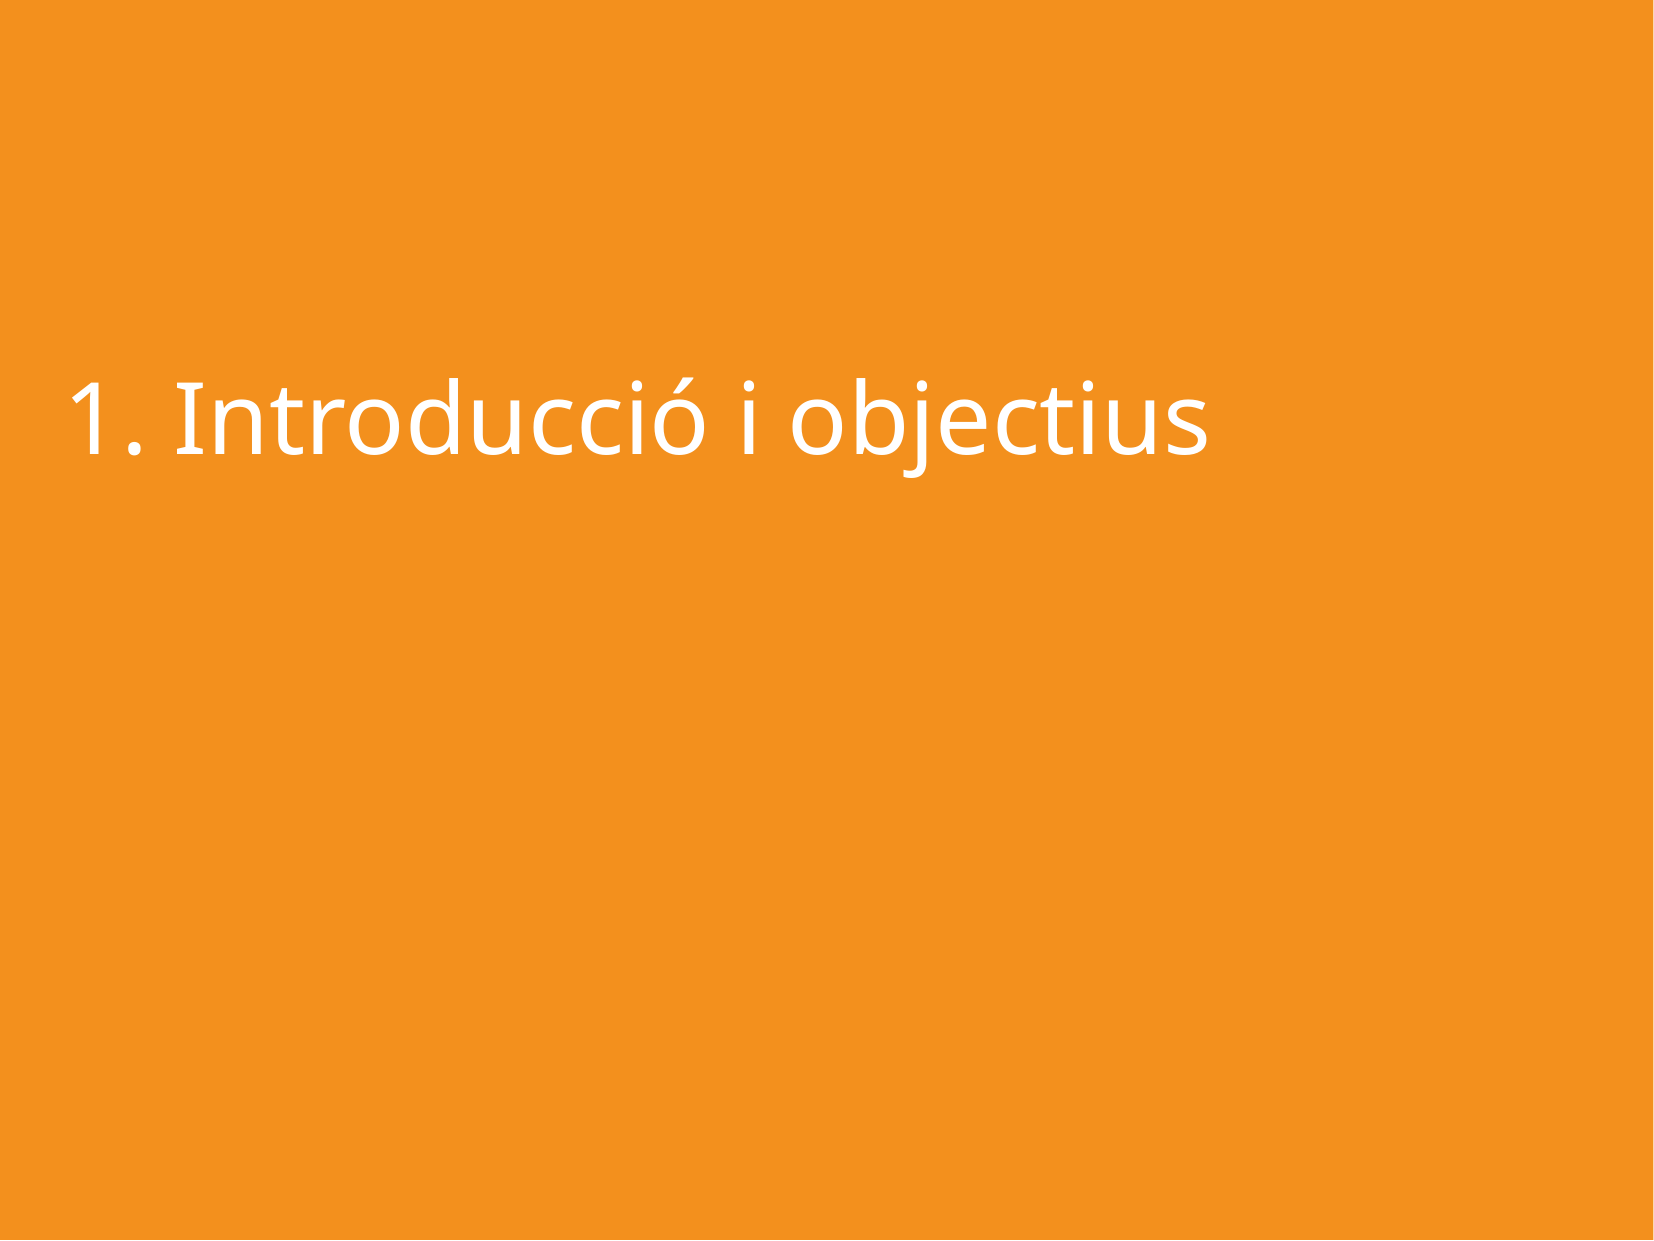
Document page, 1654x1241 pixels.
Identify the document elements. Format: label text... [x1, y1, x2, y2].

title 1. Introducció i objectius [64, 354, 1561, 475]
